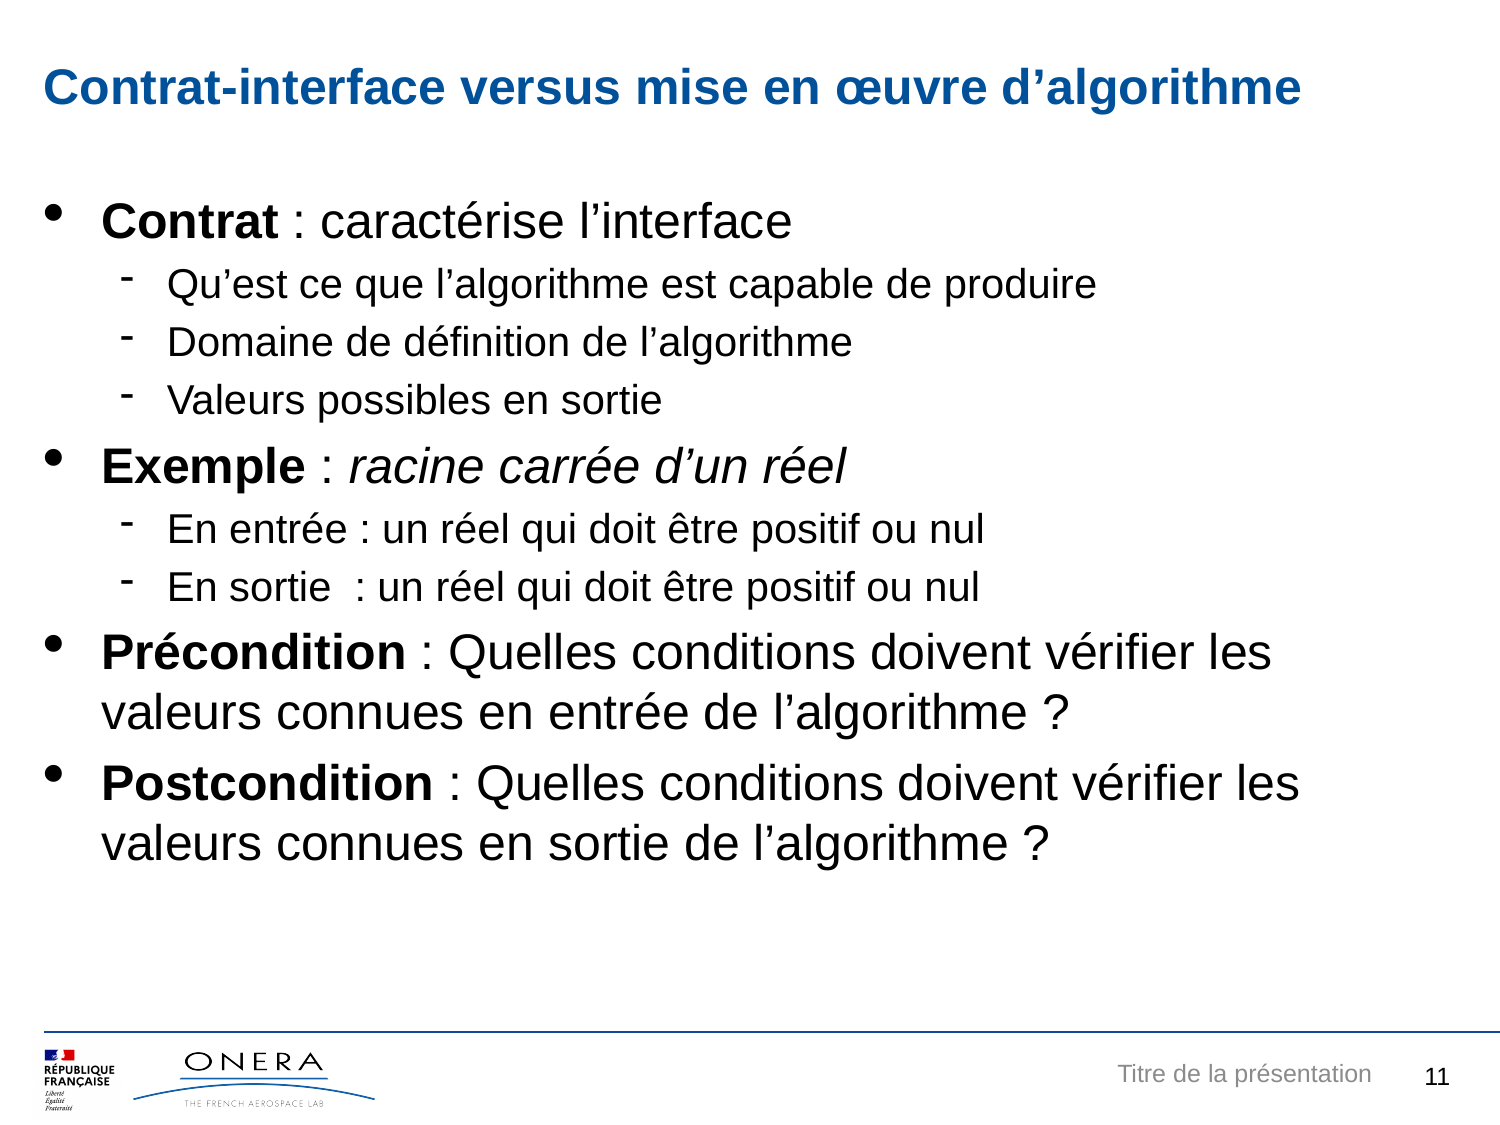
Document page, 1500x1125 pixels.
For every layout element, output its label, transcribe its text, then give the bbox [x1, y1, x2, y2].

text_box <numéro> [1374, 1025, 1500, 1125]
text_box Titre de la présentation [466, 1042, 1388, 1103]
picture [34, 1039, 125, 1121]
picture [133, 1052, 375, 1107]
text_box Contrat : caractérise l’interface Qu’est ce que l’algorithme est capable de produire Domaine de définition de l’algorithme Valeurs possibles en sortie Exemple : racine carrée d’un réel En entrée : un réel qui doit être positif ou nul En sortie : un réel qui doit être positif ou nul Précondition : Quelles conditions doivent vérifier les valeurs connues en entrée de l’algorithme ? Postcondition : Quelles conditions doivent vérifier les valeurs connues en sortie de l’algorithme ? [44, 188, 1320, 953]
text_box Contrat-interface versus mise en œuvre d’algorithme [43, 0, 1486, 169]
